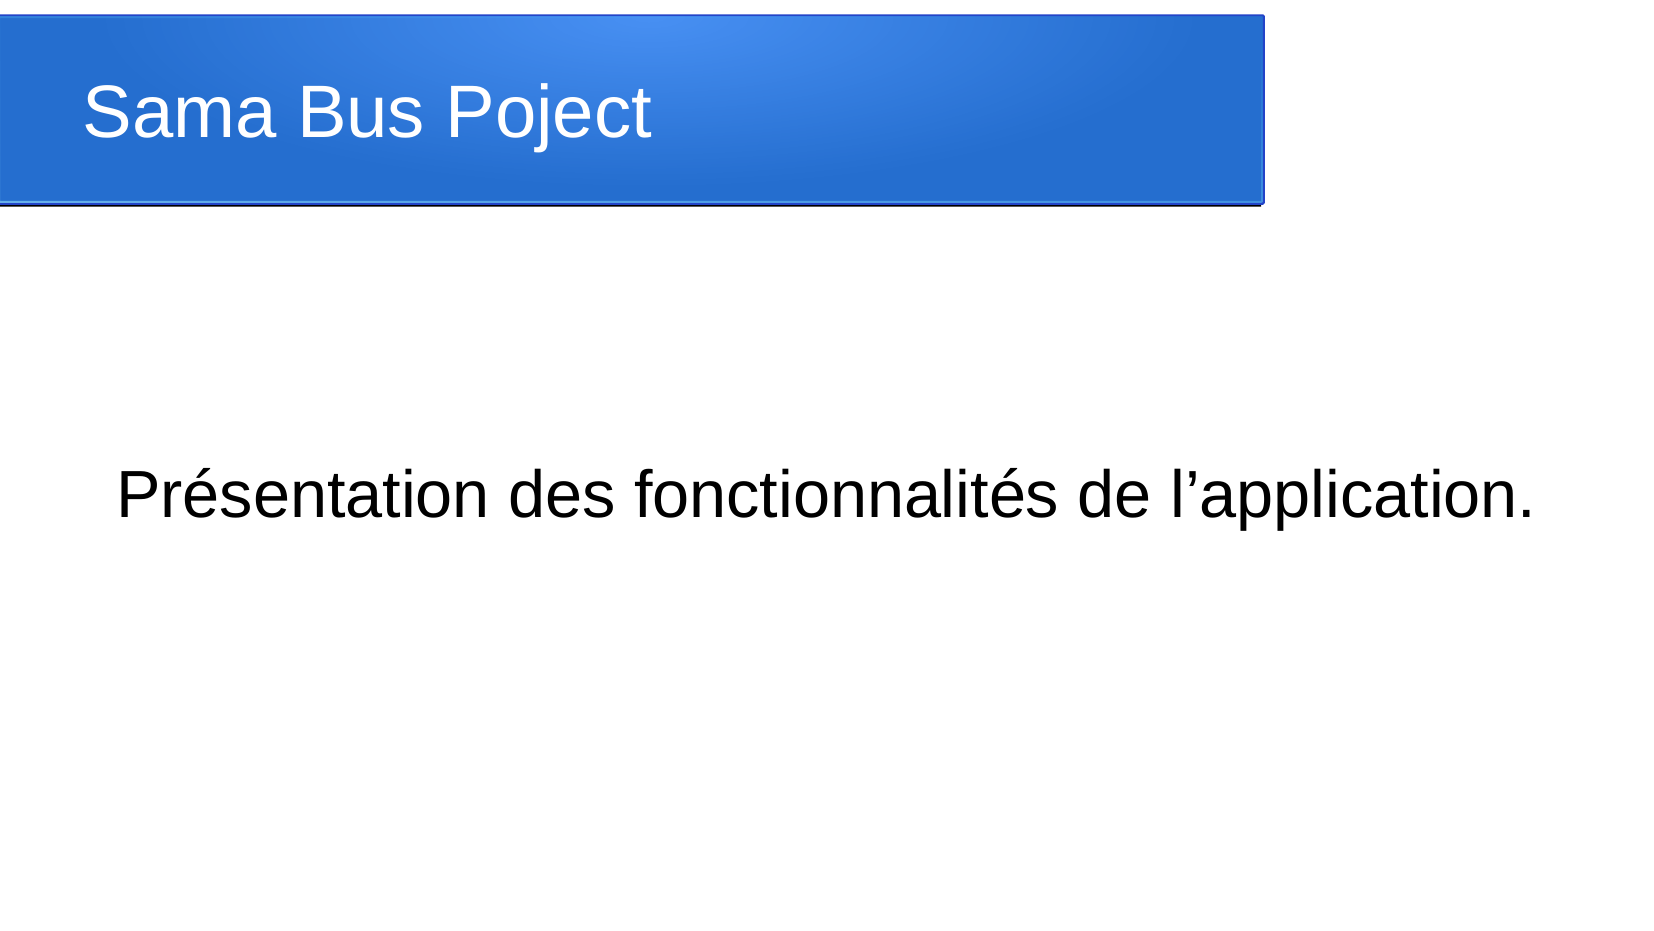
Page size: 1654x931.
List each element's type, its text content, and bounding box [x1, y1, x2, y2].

title Sama Bus Poject [82, 35, 1235, 189]
subtitle Présentation des fonctionnalités de l’application. [82, 224, 1571, 764]
